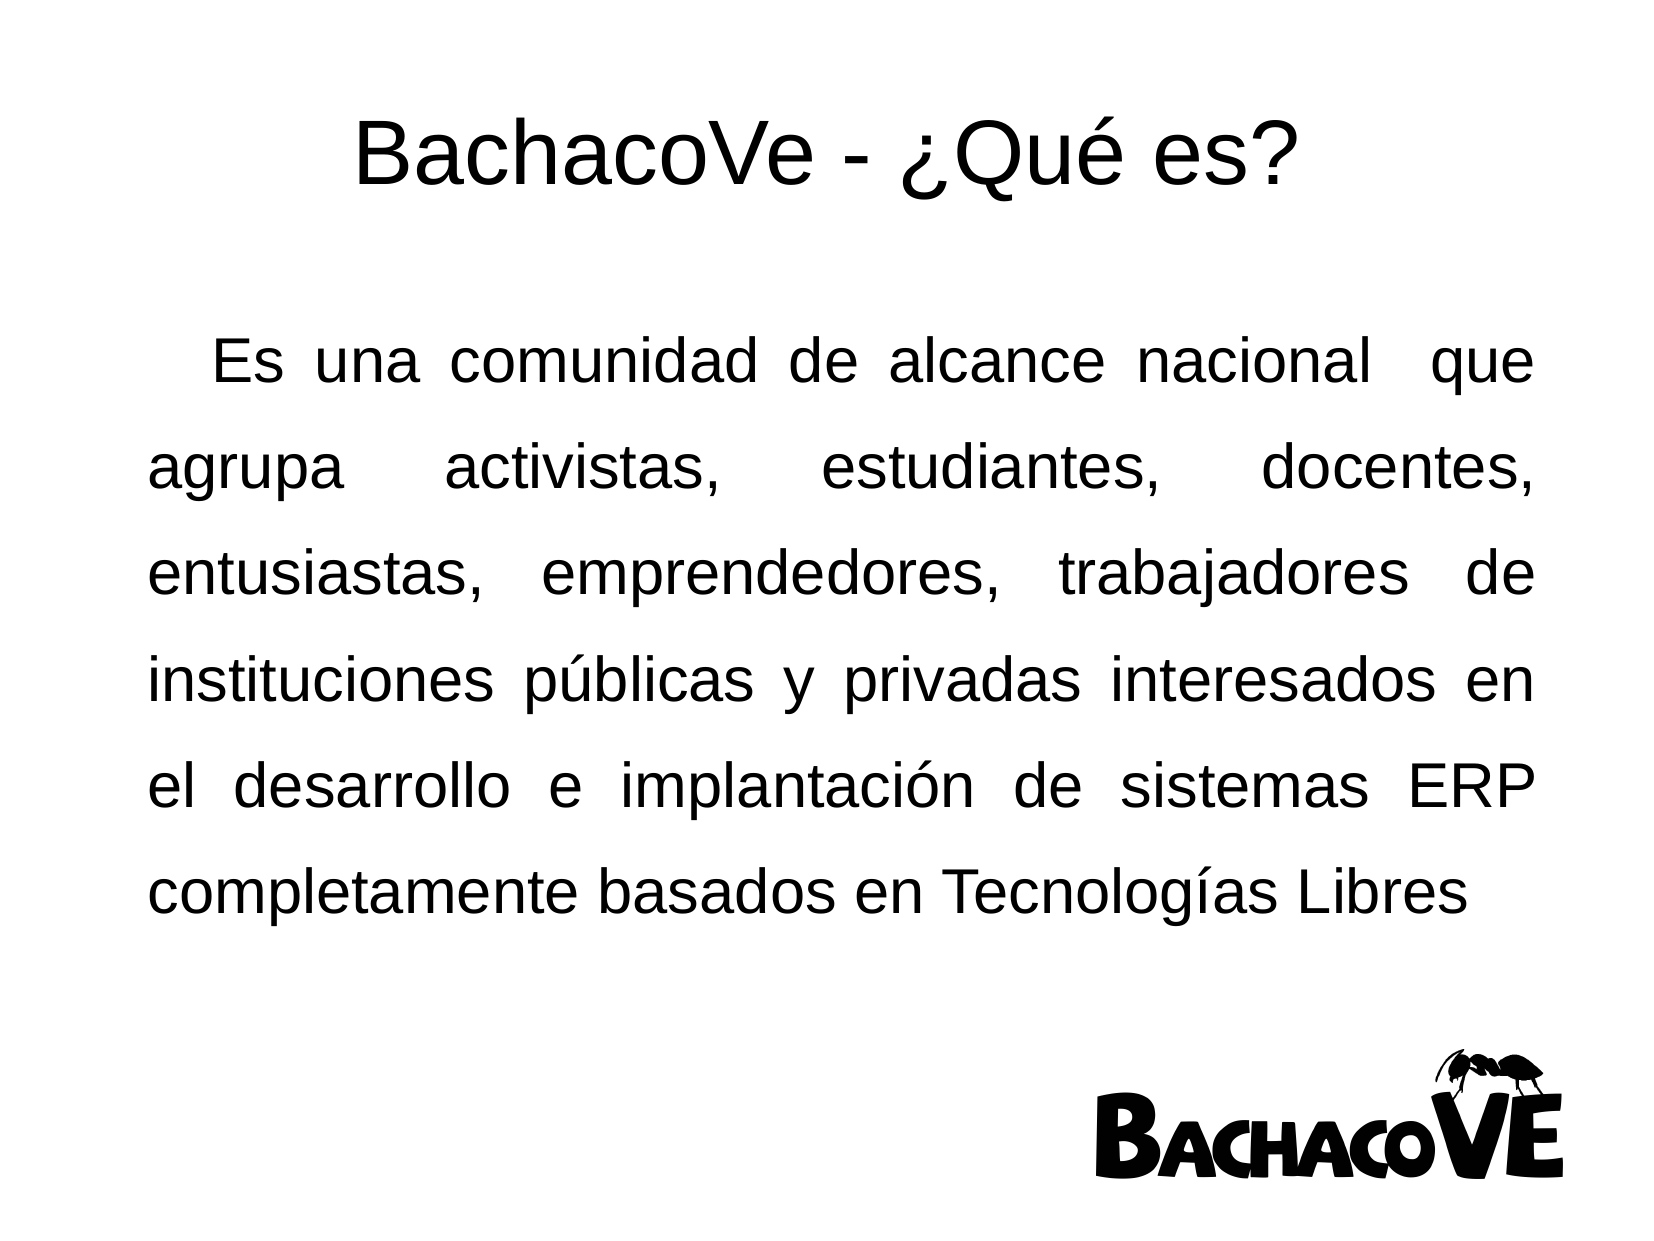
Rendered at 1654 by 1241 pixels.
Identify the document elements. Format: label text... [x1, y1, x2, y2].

picture [1096, 1049, 1563, 1179]
title BachacoVe - ¿Qué es? [82, 49, 1571, 257]
list Es una comunidad de alcance nacional que agrupa activistas, estudiantes, docentes, entusiastas, emprendedores, trabajadores de instituciones públicas y privadas interesados en el desarrollo e implantación de sistemas ERP completamente basados en Tecnologías Libres [82, 290, 1538, 1010]
